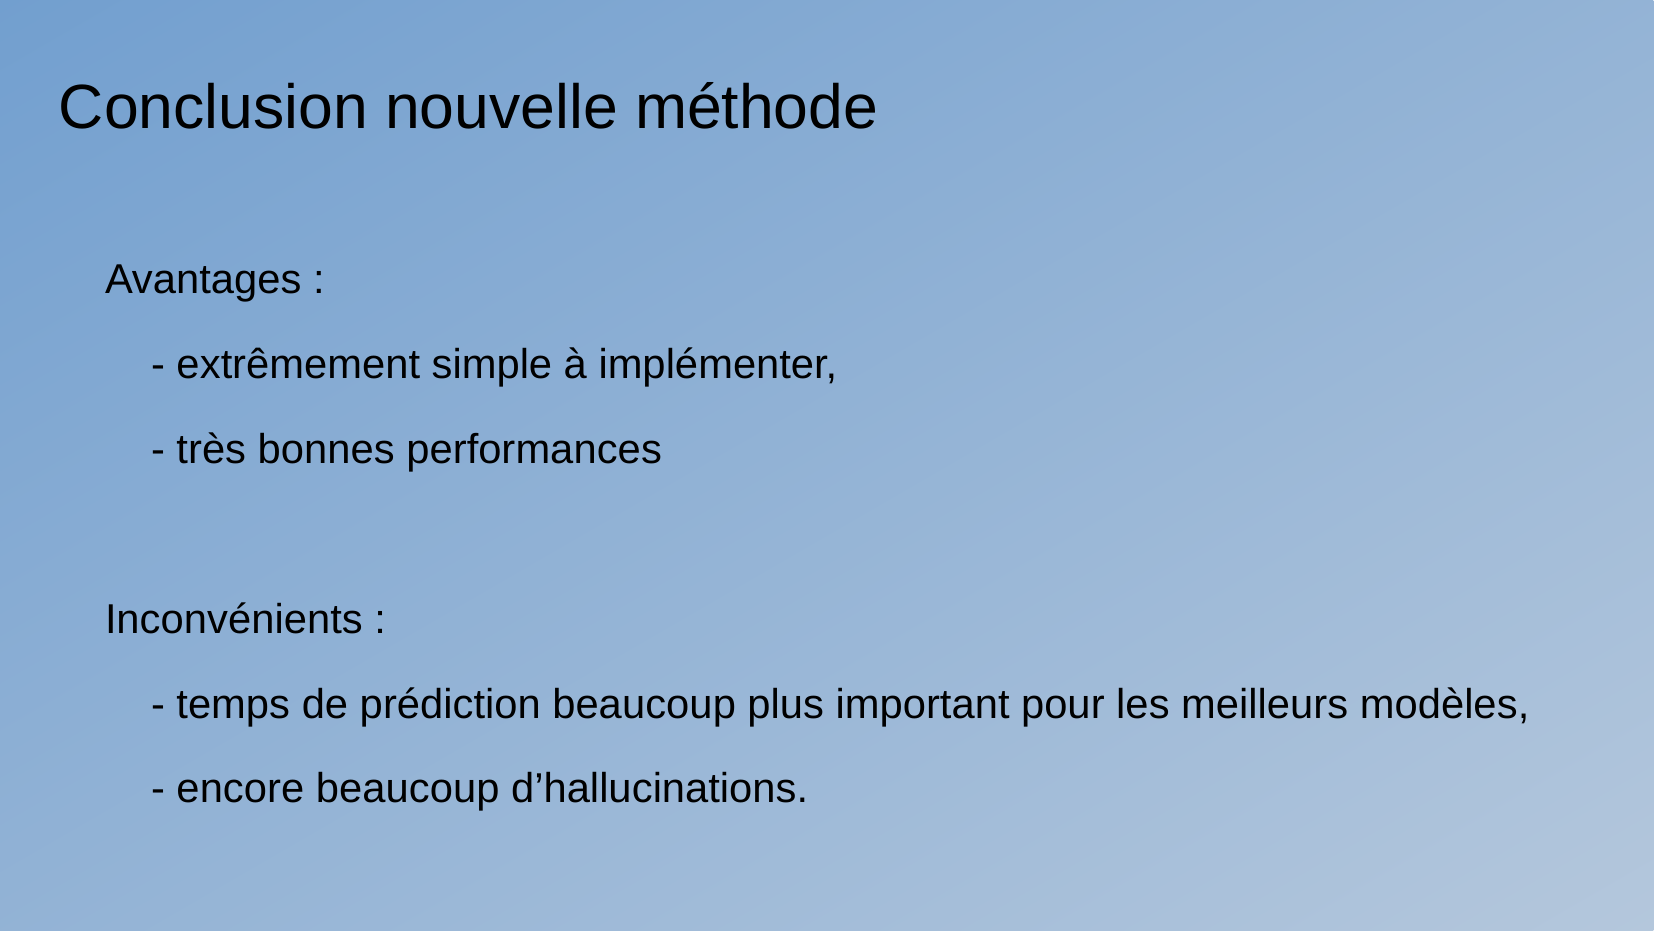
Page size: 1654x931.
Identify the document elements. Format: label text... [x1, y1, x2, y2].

list Avantages : - extrêmement simple à implémenter, - très bonnes performances Inconvénients : - temps de prédiction beaucoup plus important pour les meilleurs modèles, - encore beaucoup d’hallucinations. [59, 184, 1595, 835]
title Conclusion nouvelle méthode [59, 29, 1548, 184]
